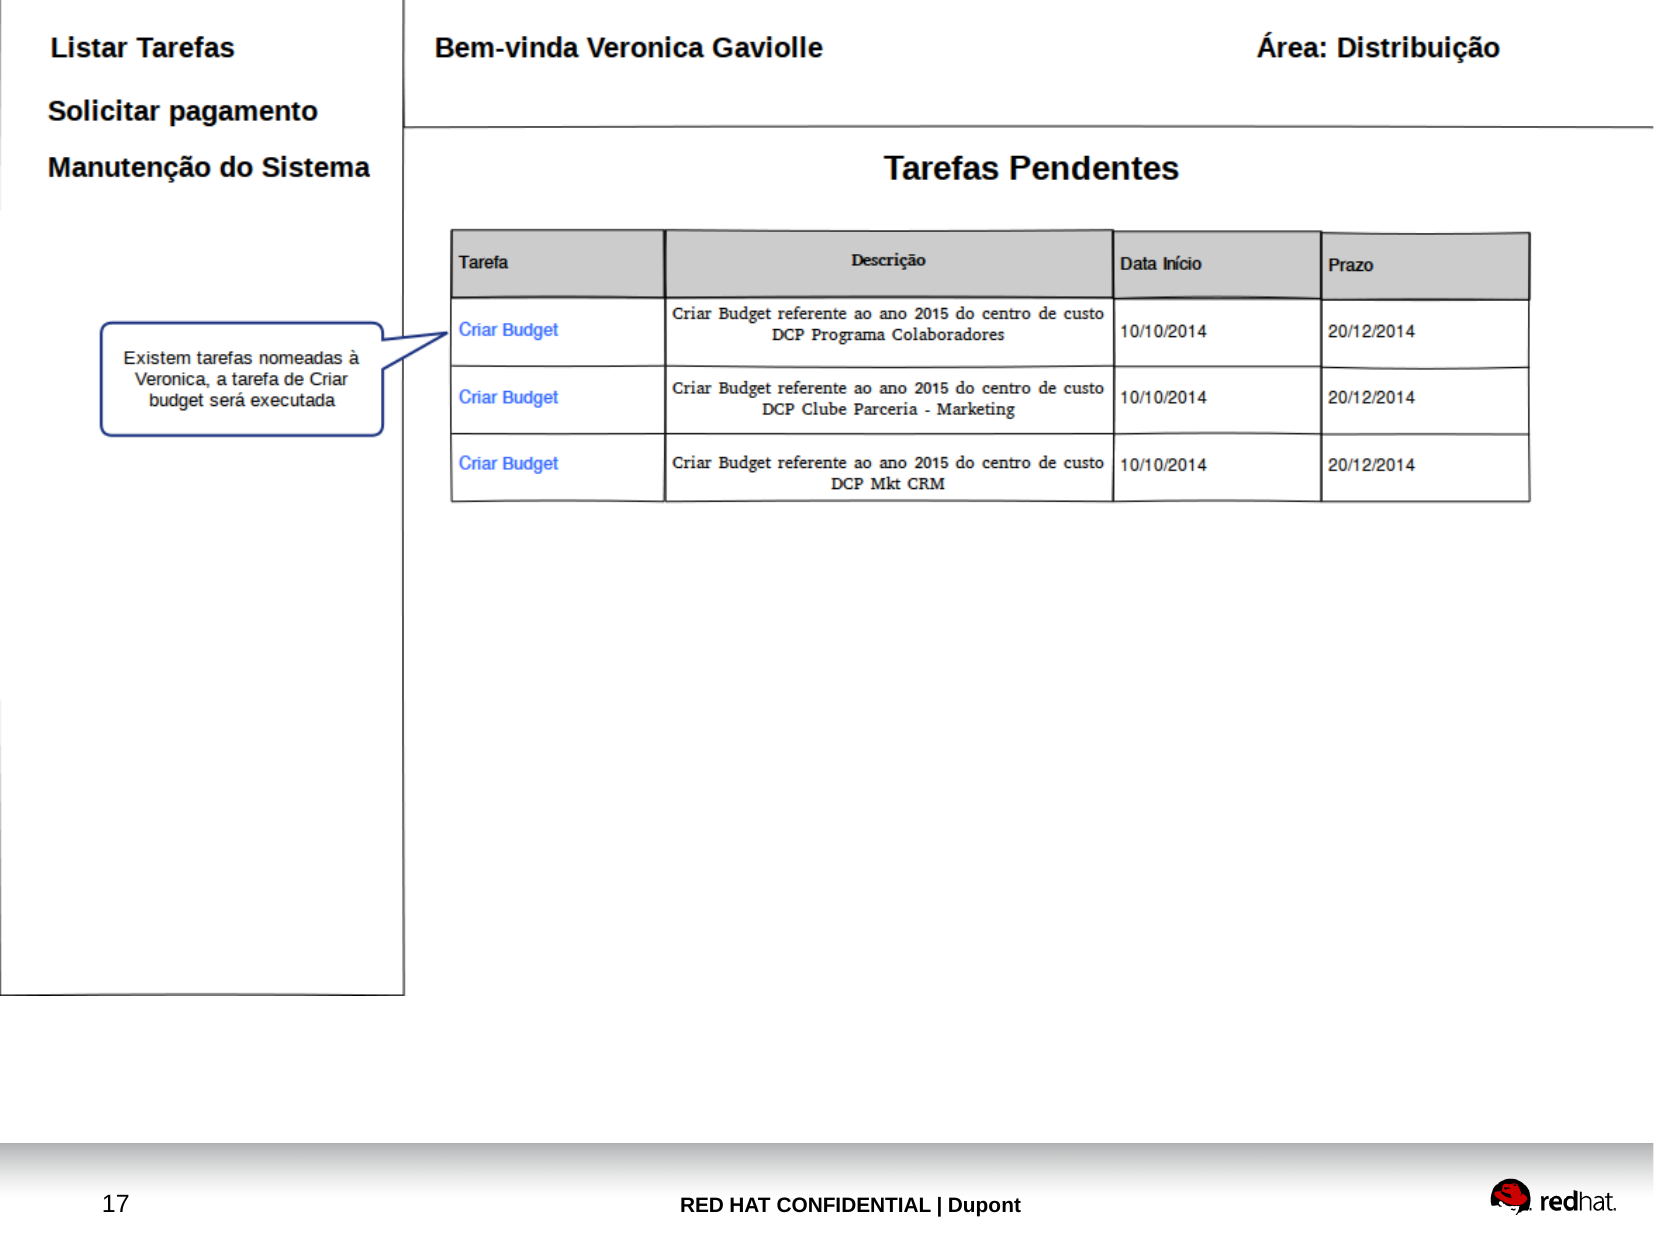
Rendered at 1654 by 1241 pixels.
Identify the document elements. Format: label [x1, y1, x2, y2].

picture [0, 1143, 1654, 1241]
picture [0, 0, 1654, 996]
